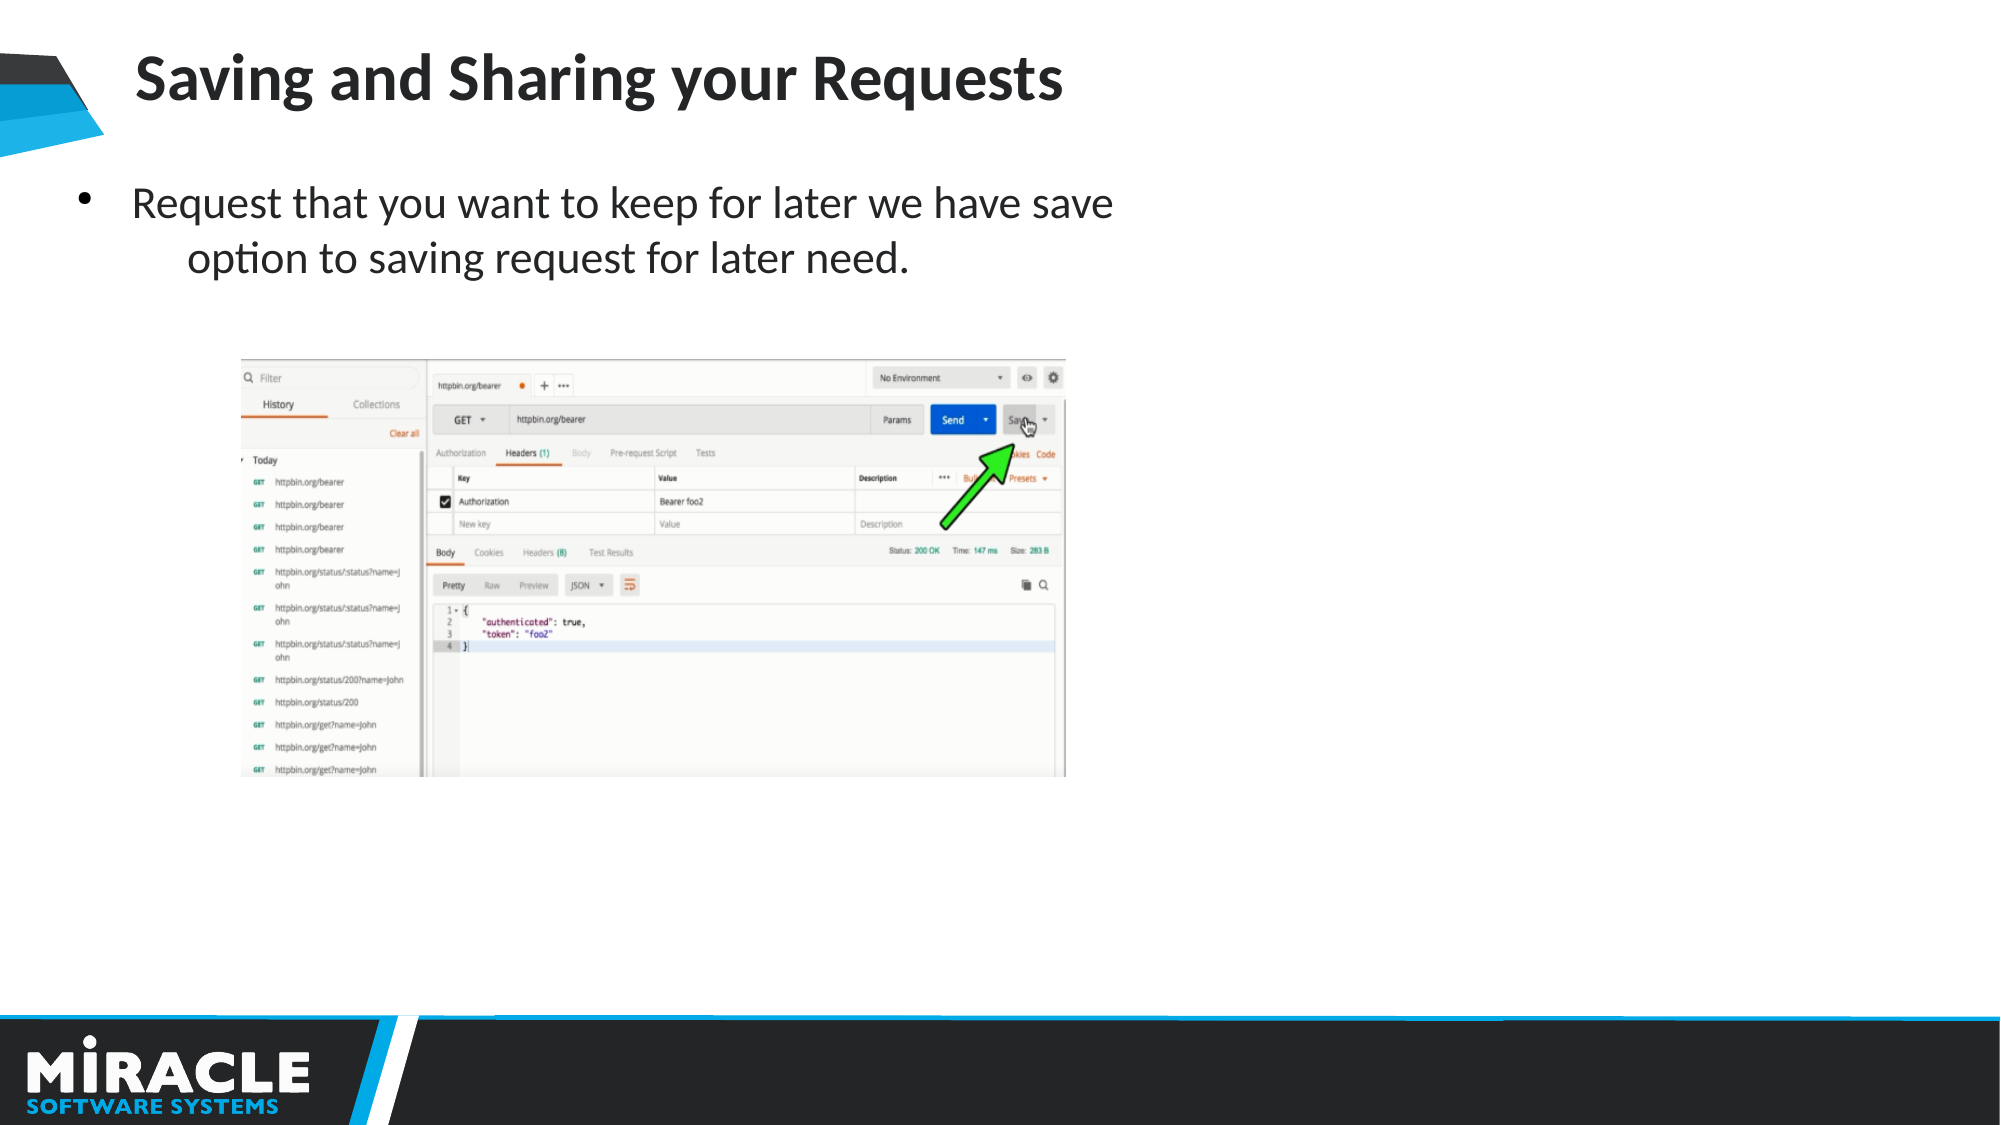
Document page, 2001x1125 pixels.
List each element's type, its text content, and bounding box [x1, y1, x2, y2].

picture [241, 359, 1066, 777]
text_box Request that you want to keep for later we have save option to saving request for later need. [59, 164, 1222, 908]
text_box Saving and Sharing your Requests [121, 26, 1326, 174]
